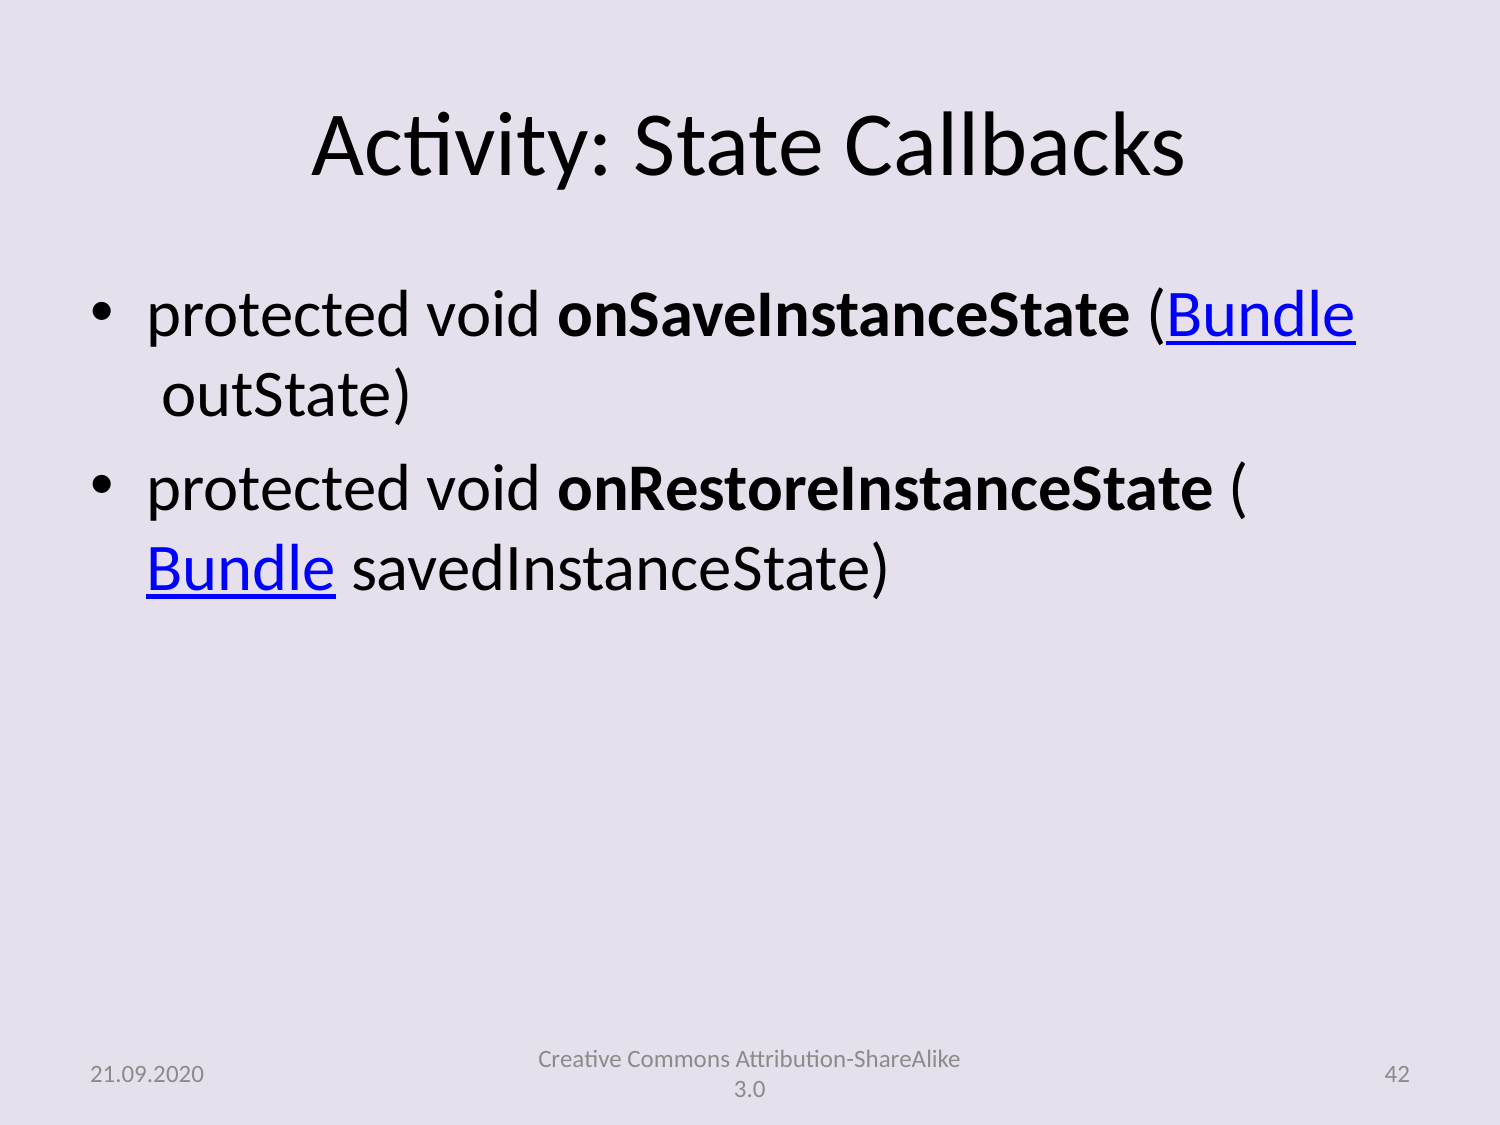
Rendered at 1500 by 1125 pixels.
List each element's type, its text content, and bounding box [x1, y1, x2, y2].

list protected void onSaveInstanceState (Bundle outState) protected void onRestoreInstanceState (Bundle savedInstanceState) [75, 262, 1425, 1005]
title Activity: State Callbacks [75, 45, 1425, 233]
